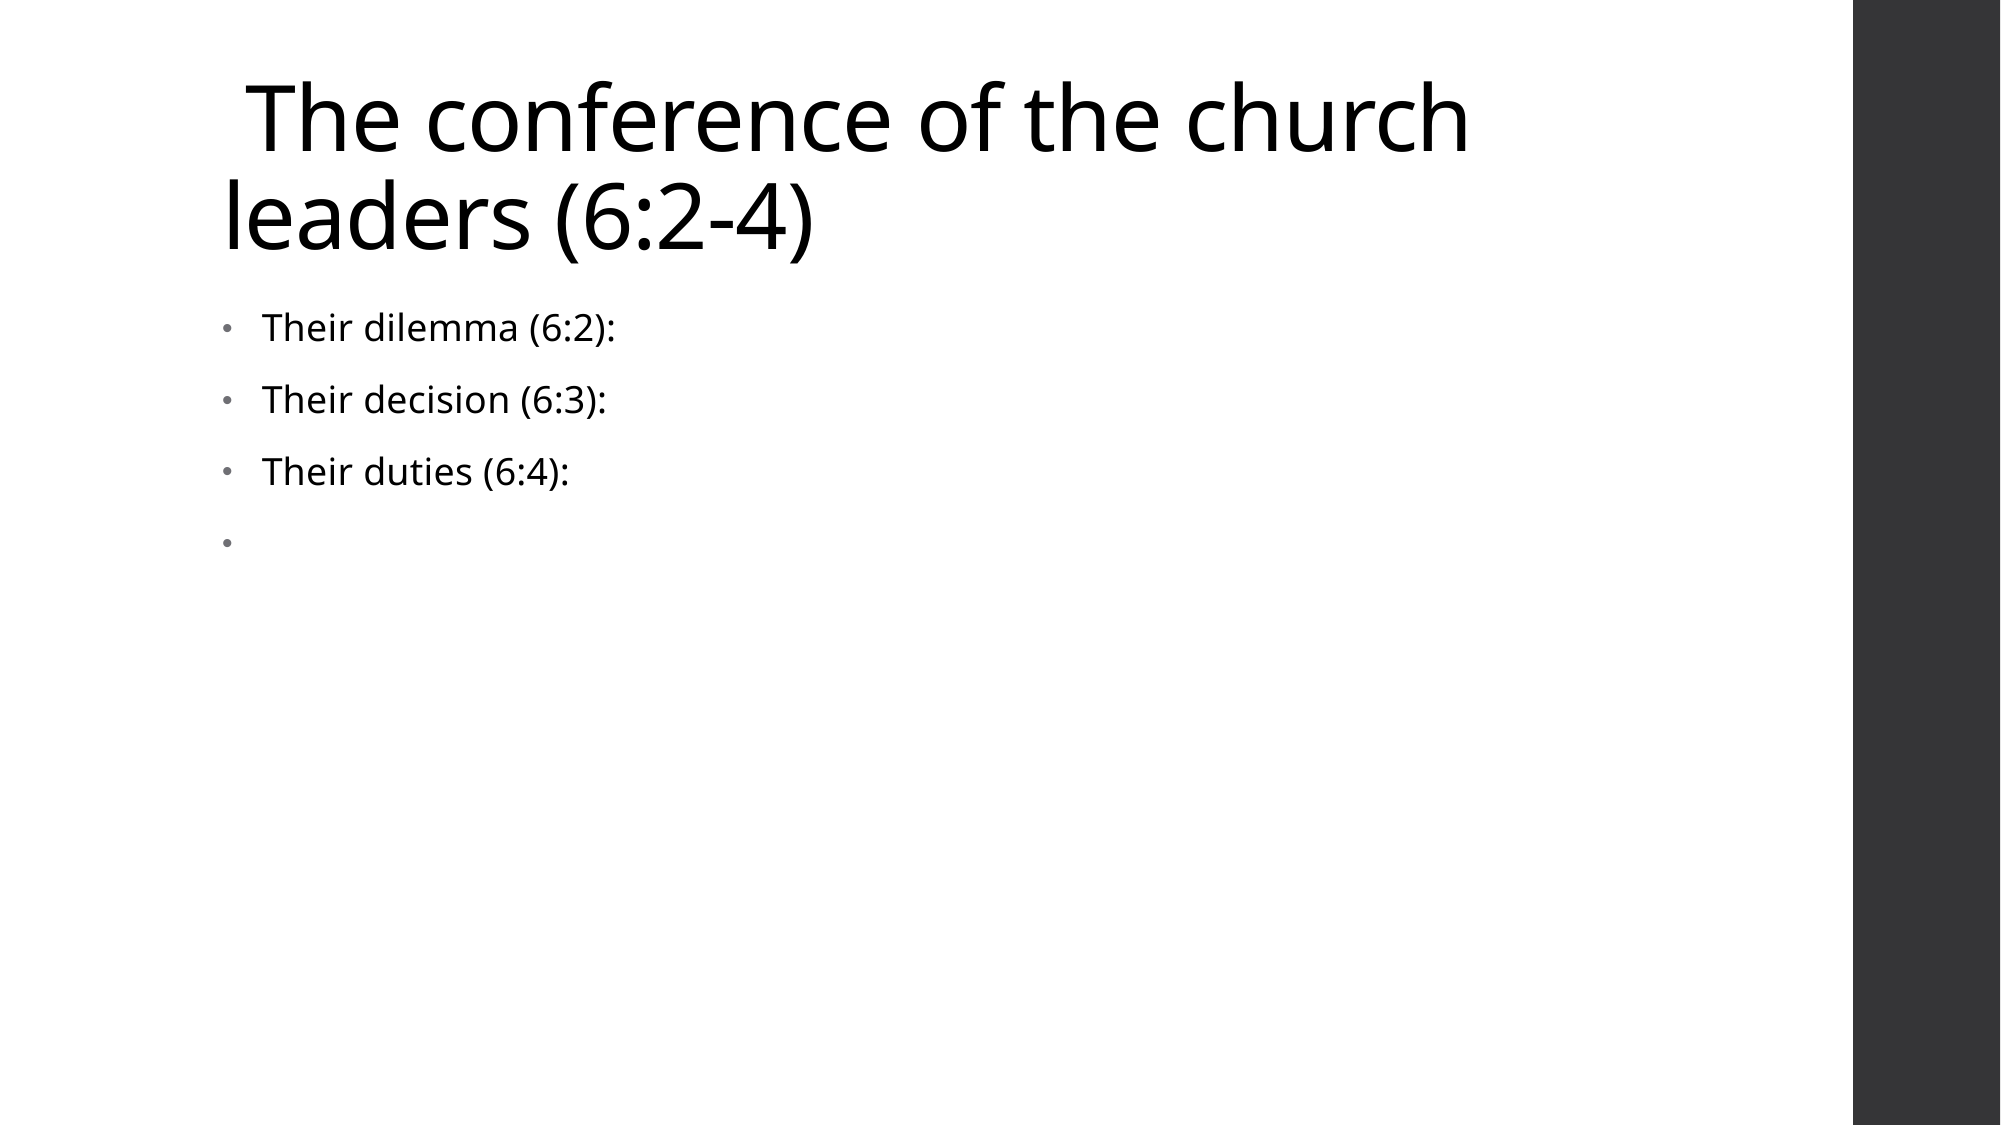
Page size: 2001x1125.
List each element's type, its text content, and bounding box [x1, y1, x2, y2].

title The conference of the church leaders (6:2-4) [206, 60, 1797, 278]
list Their dilemma (6:2): Their decision (6:3): Their duties (6:4): [206, 299, 1617, 1014]
